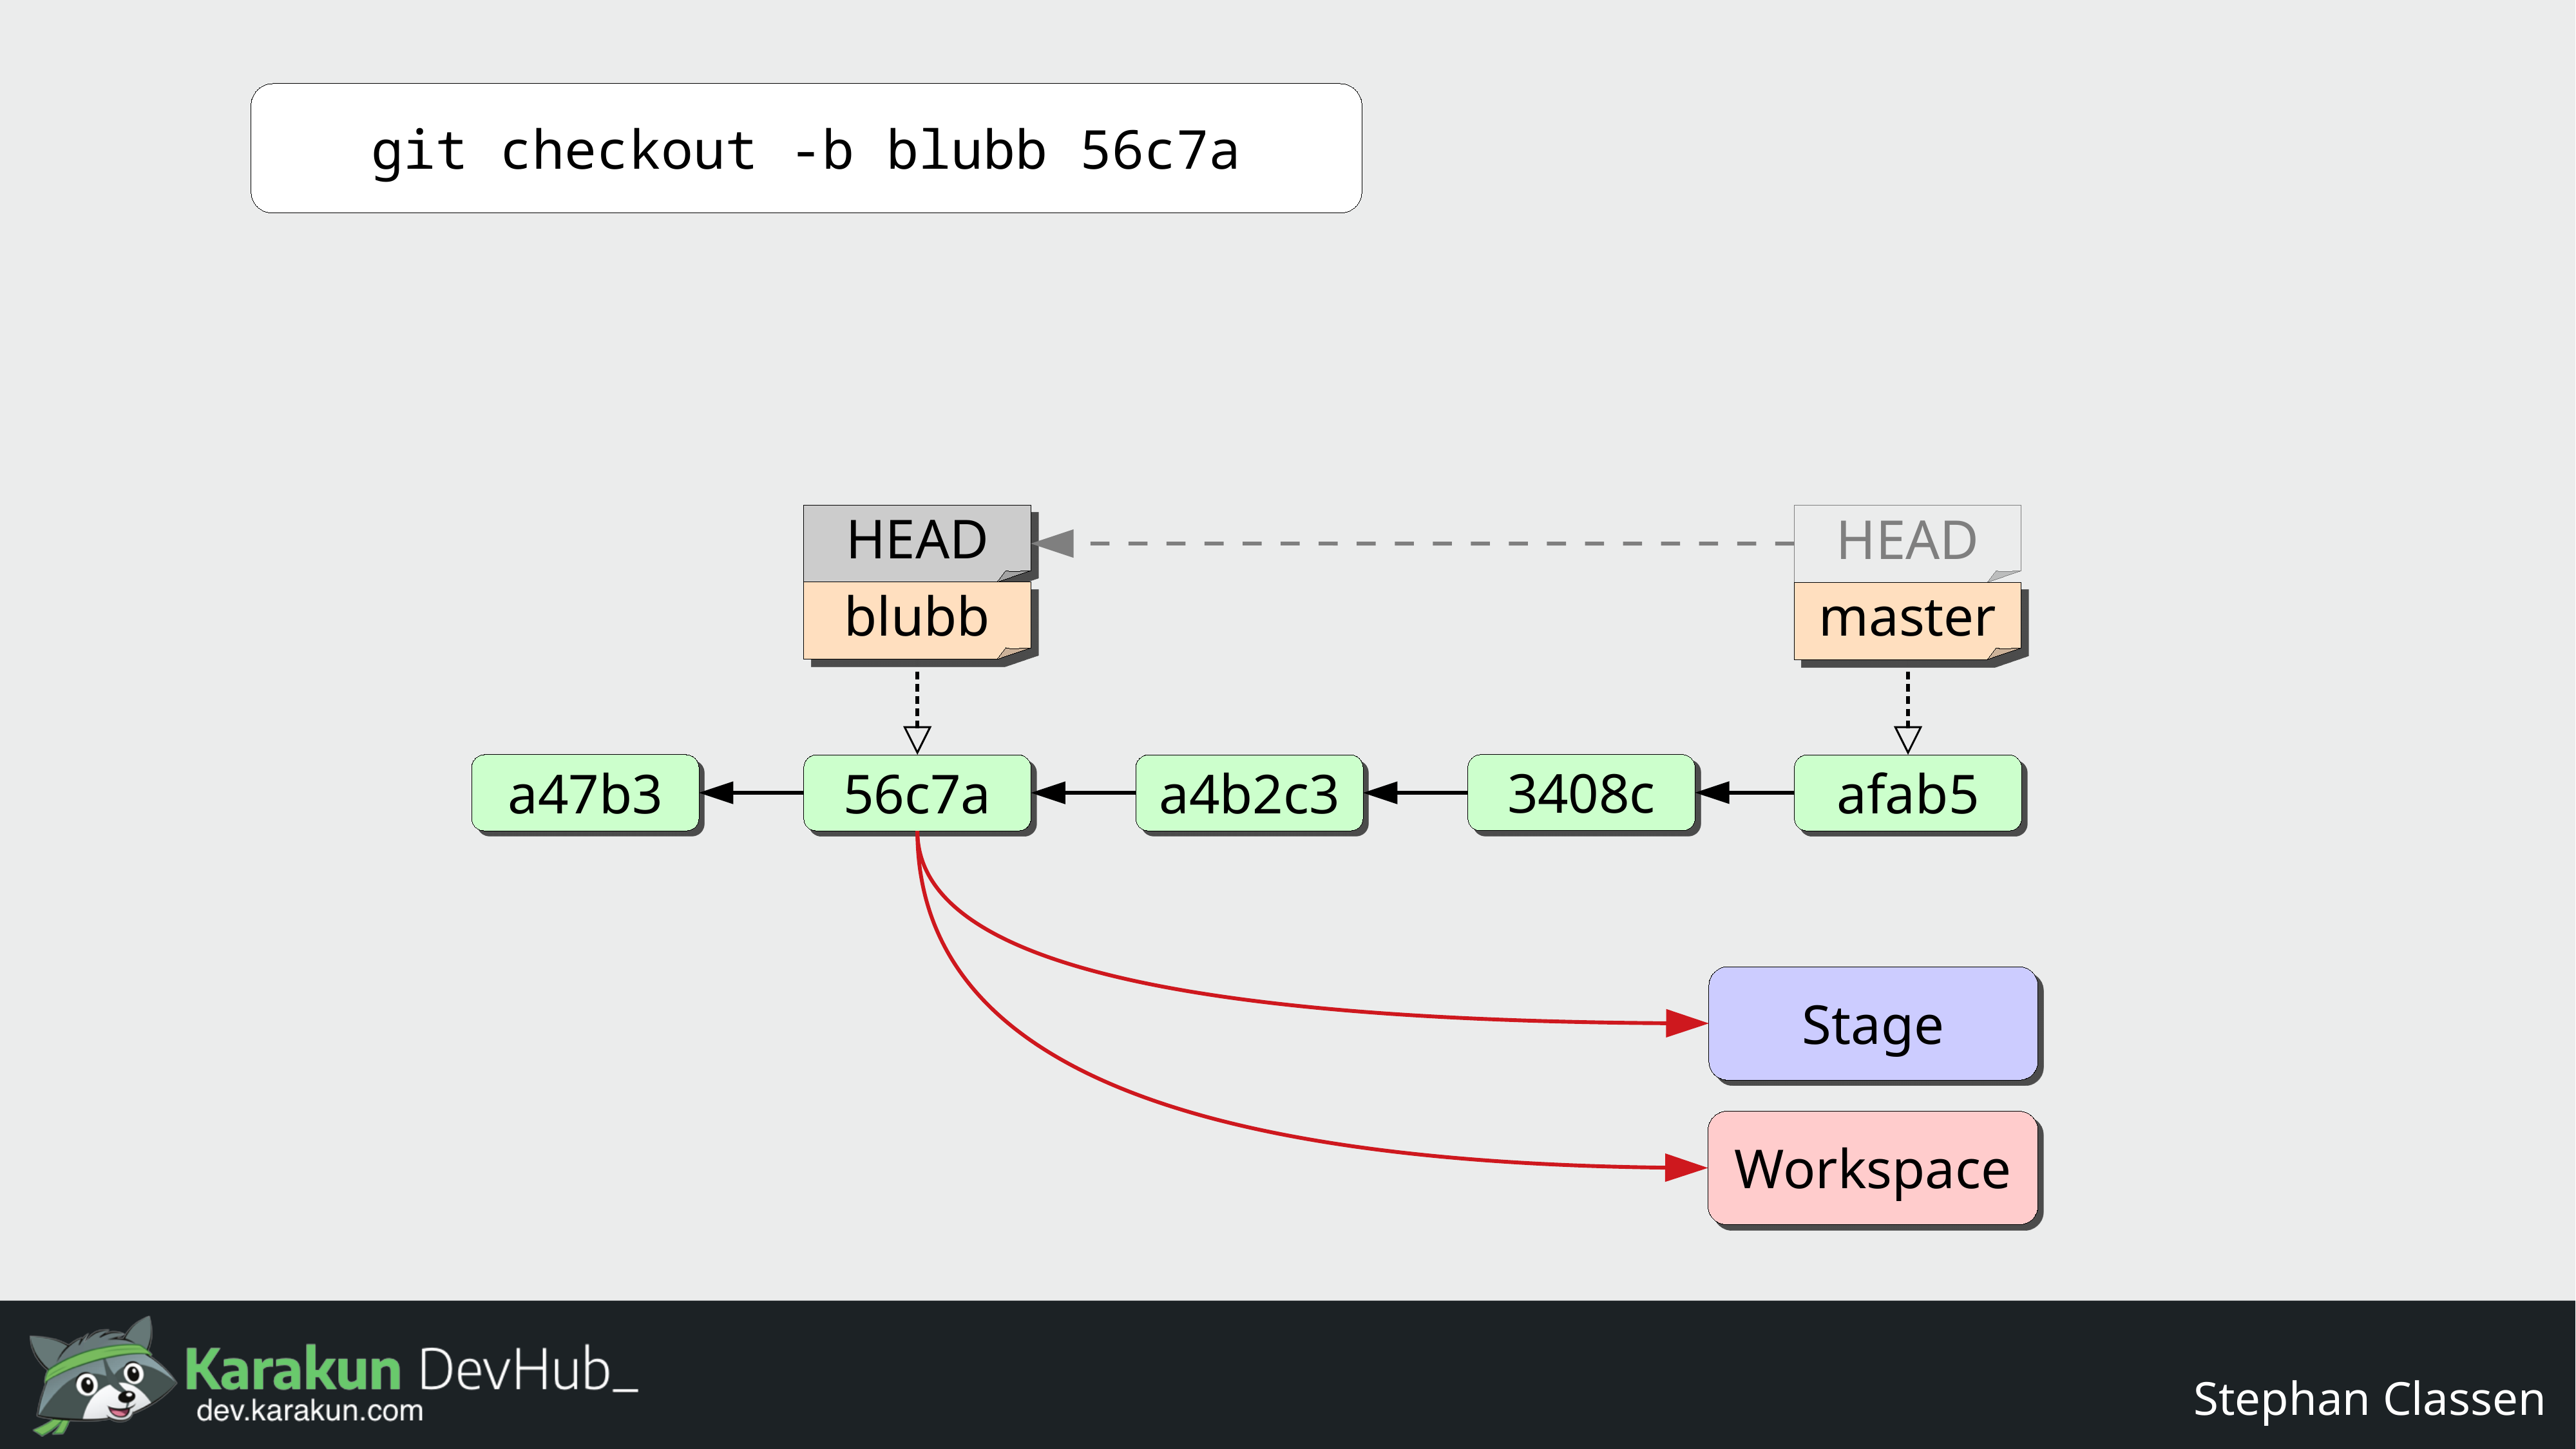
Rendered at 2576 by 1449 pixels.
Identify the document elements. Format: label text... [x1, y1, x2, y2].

text_box HEAD [803, 505, 1031, 582]
text_box a47b3 [472, 754, 700, 831]
text_box blubb [803, 582, 1031, 659]
text_box a4b2c3 [1136, 755, 1364, 831]
picture [30, 1316, 647, 1437]
text_box 3408c [1467, 754, 1695, 831]
text_box Stephan Classen [1795, 1361, 2557, 1434]
text_box master [1794, 582, 2021, 660]
text_box 56c7a [803, 755, 1031, 831]
text_box [0, 1300, 2575, 1449]
text_box Stage [1708, 967, 2038, 1081]
text_box Workspace [1708, 1111, 2038, 1225]
text_box git checkout -b blubb 56c7a [251, 83, 1362, 213]
text_box HEAD [1794, 505, 2021, 582]
text_box afab5 [1794, 755, 2022, 831]
